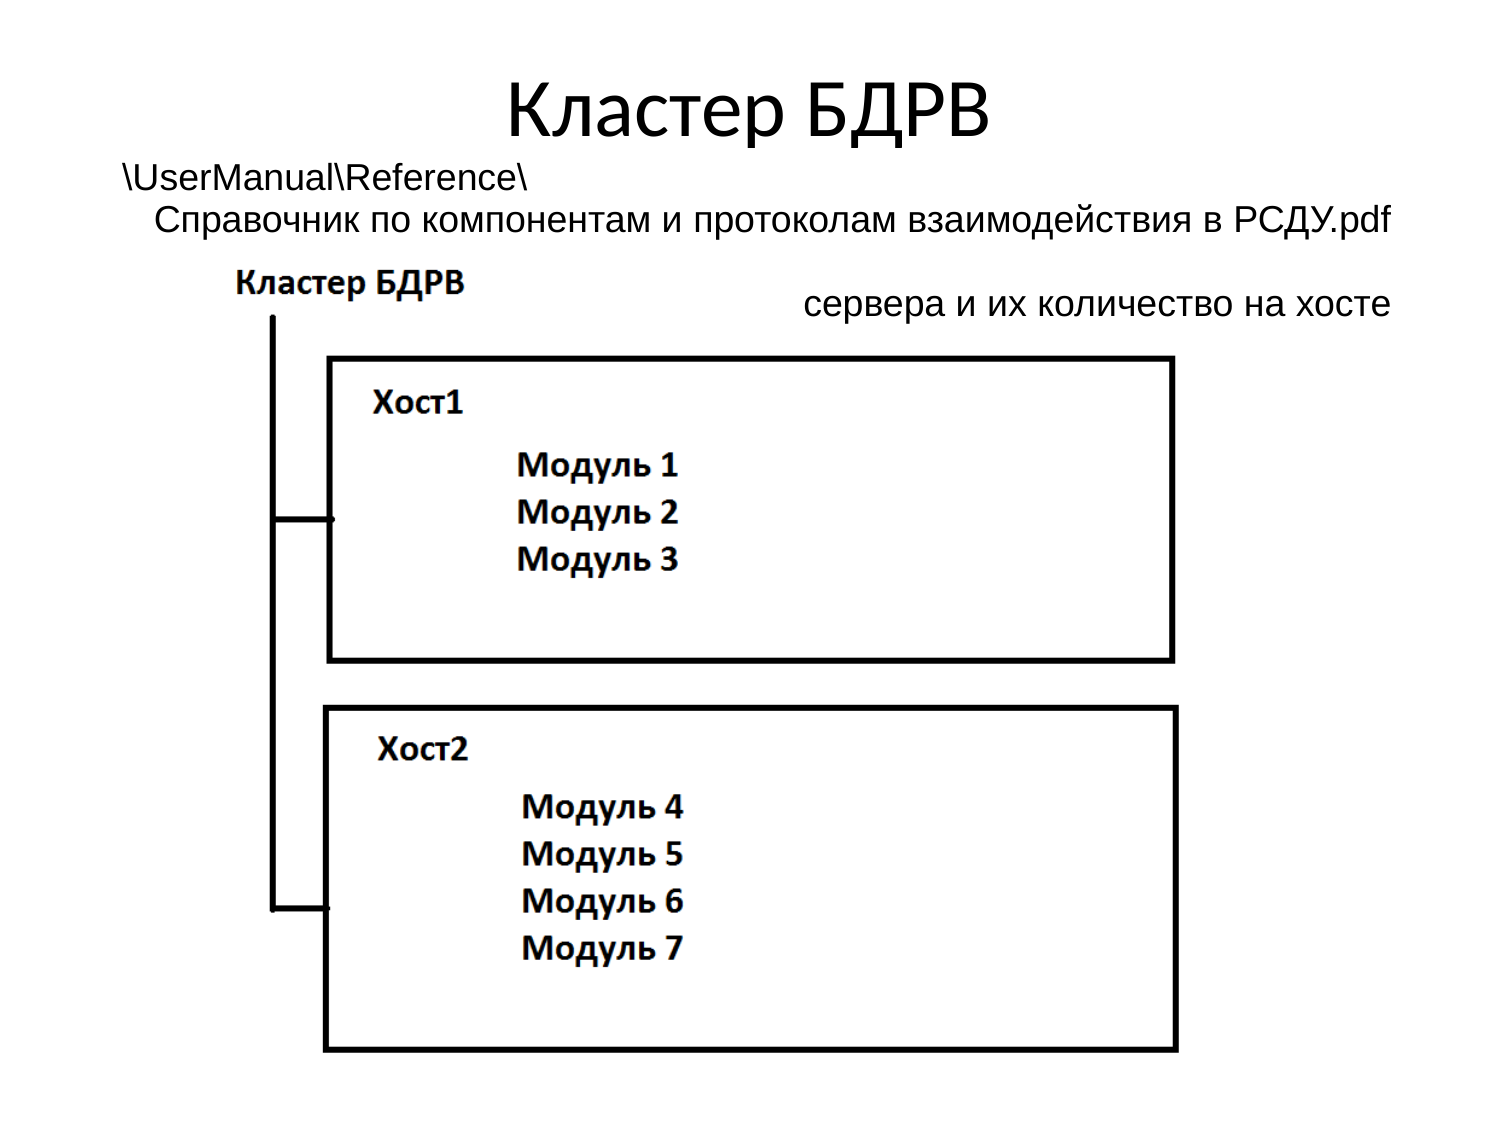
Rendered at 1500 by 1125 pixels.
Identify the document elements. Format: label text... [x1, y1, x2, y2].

title Кластер БДРВ [75, 45, 1425, 161]
picture [90, 148, 1424, 1125]
